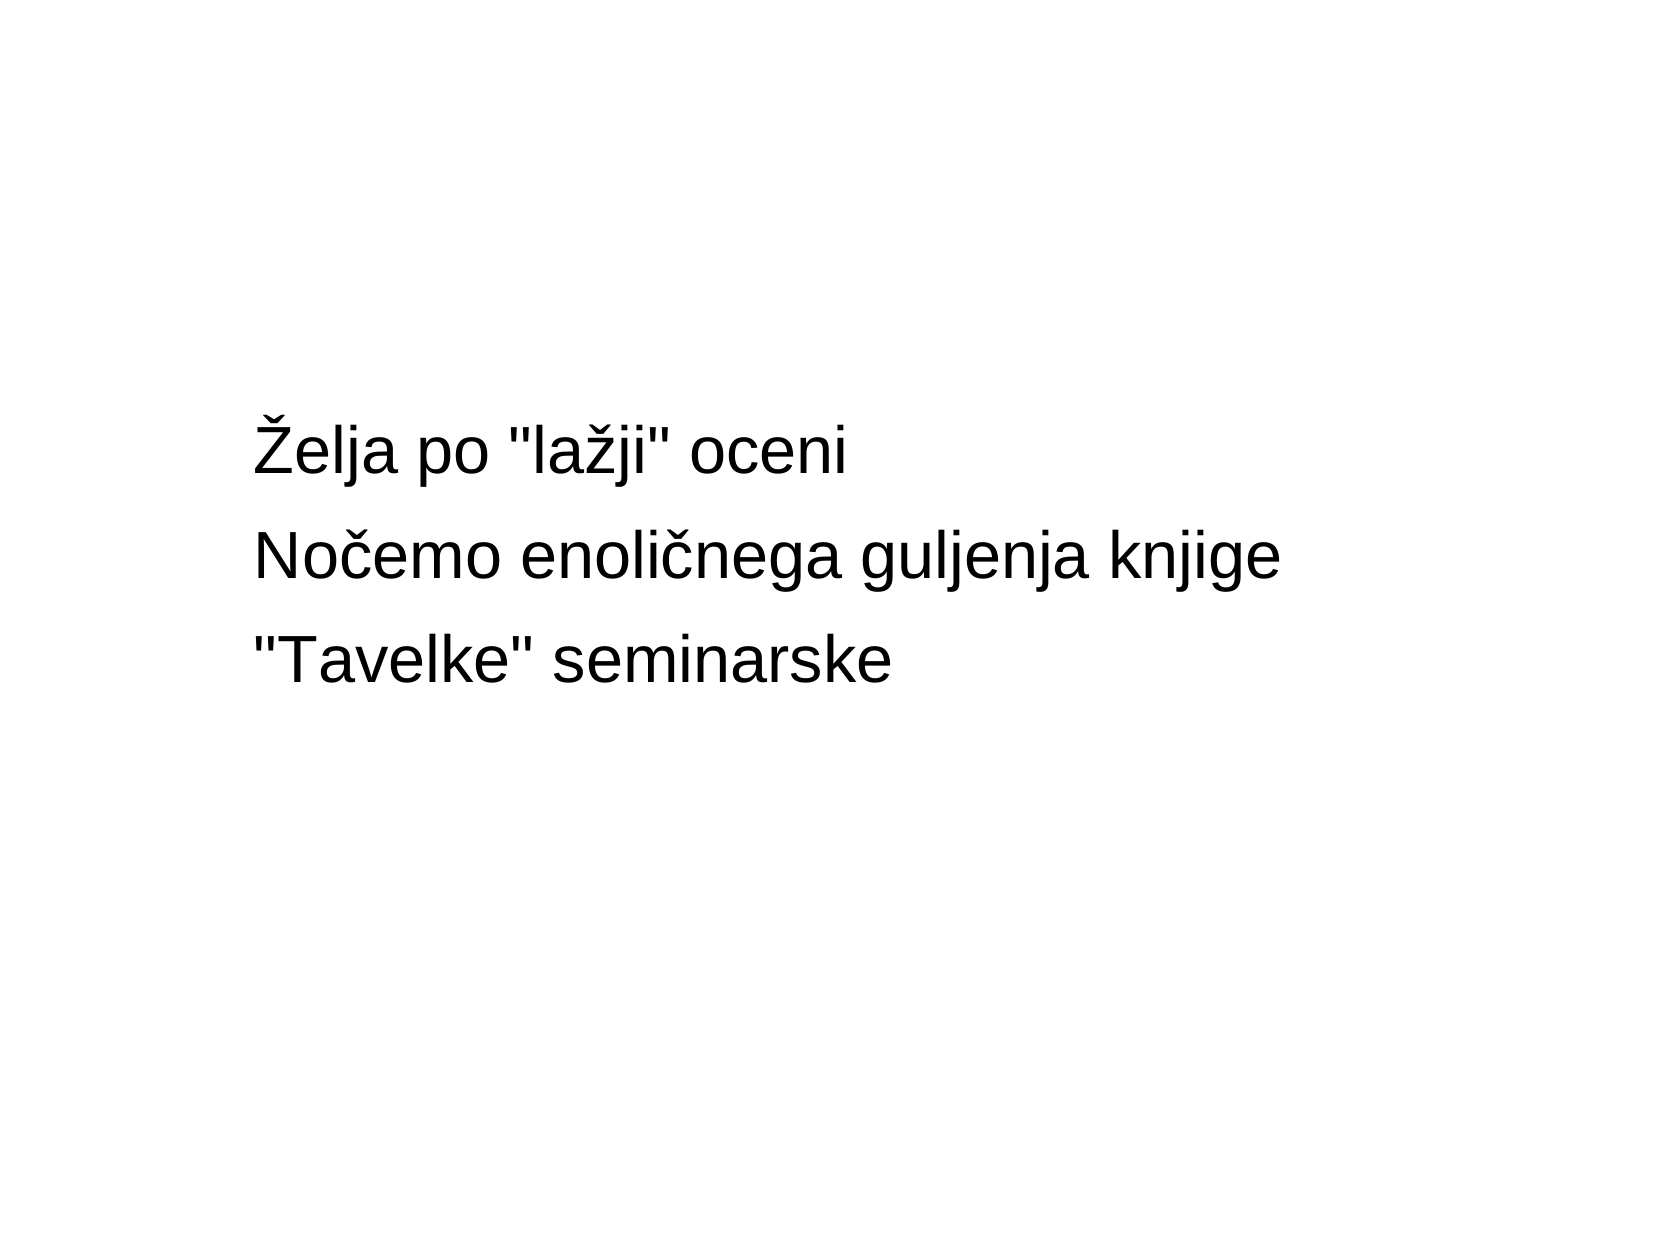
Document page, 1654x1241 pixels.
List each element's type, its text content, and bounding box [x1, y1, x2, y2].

list Želja po "lažji" oceni Nočemo enoličnega guljenja knjige "Tavelke" seminarske [236, 413, 1394, 739]
